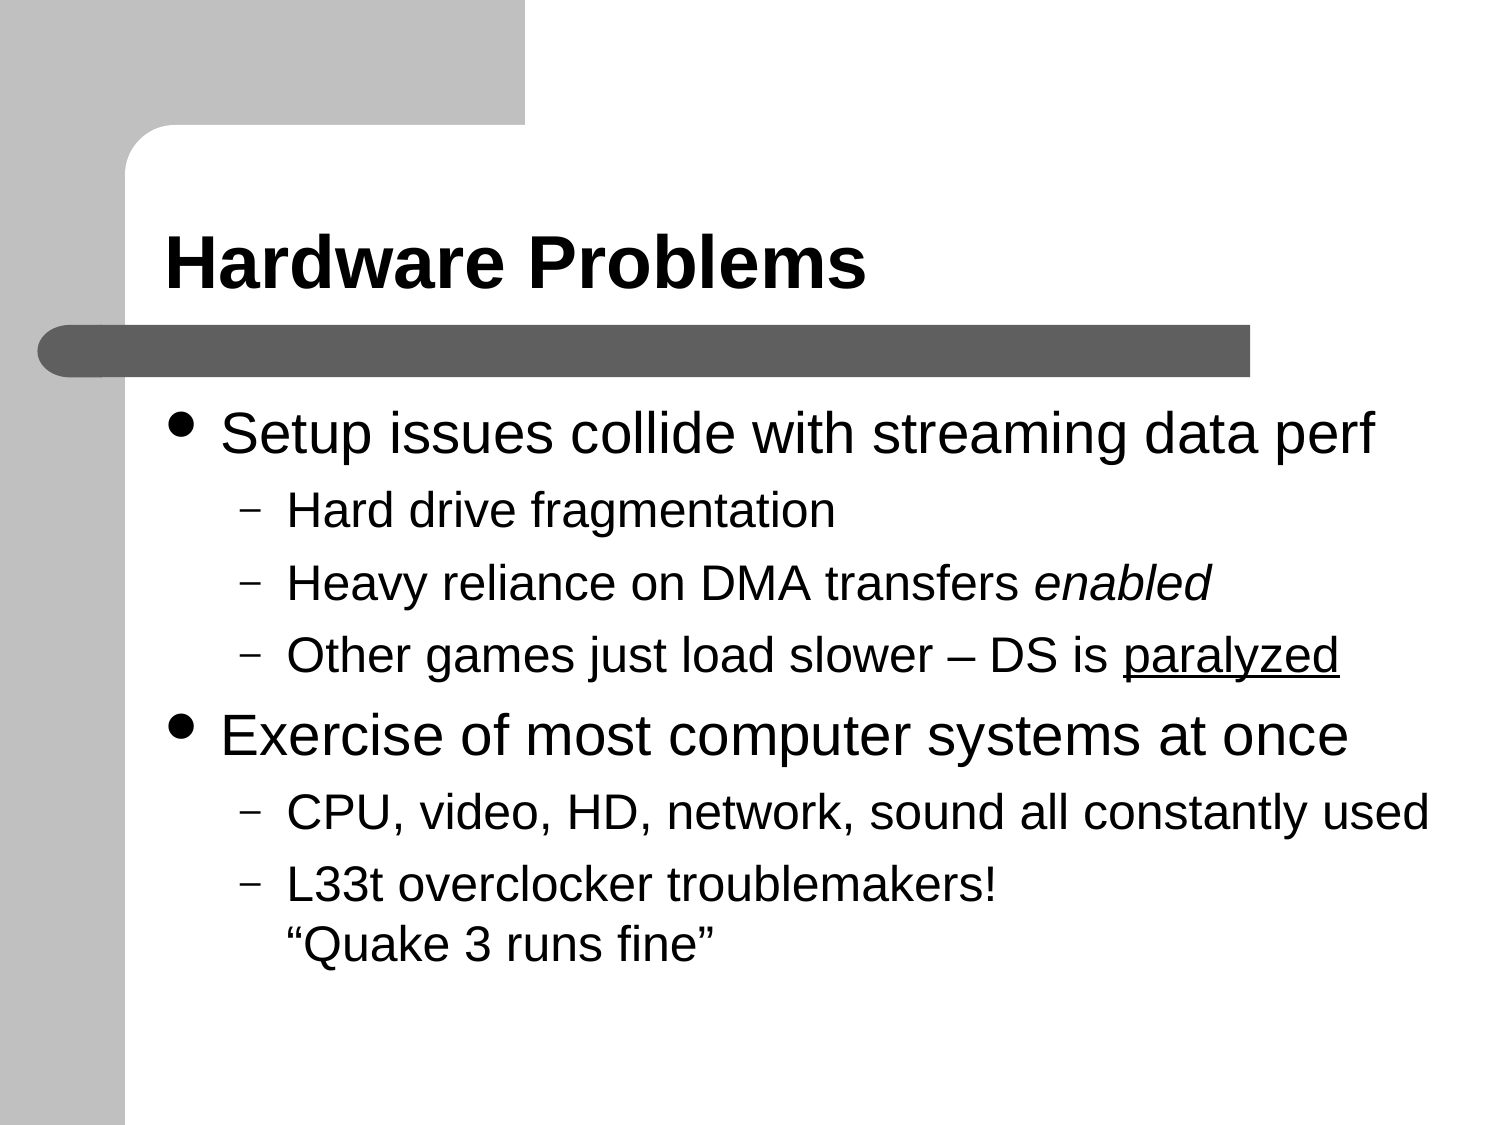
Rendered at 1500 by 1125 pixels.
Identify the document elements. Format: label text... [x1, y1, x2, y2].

title Hardware Problems [149, 124, 1463, 313]
list Setup issues collide with streaming data perf Hard drive fragmentation Heavy reliance on DMA transfers enabled Other games just load slower – DS is paralyzed Exercise of most computer systems at once CPU, video, HD, network, sound all constantly used L33t overclocker troublemakers! “Quake 3 runs fine” [149, 387, 1463, 1000]
